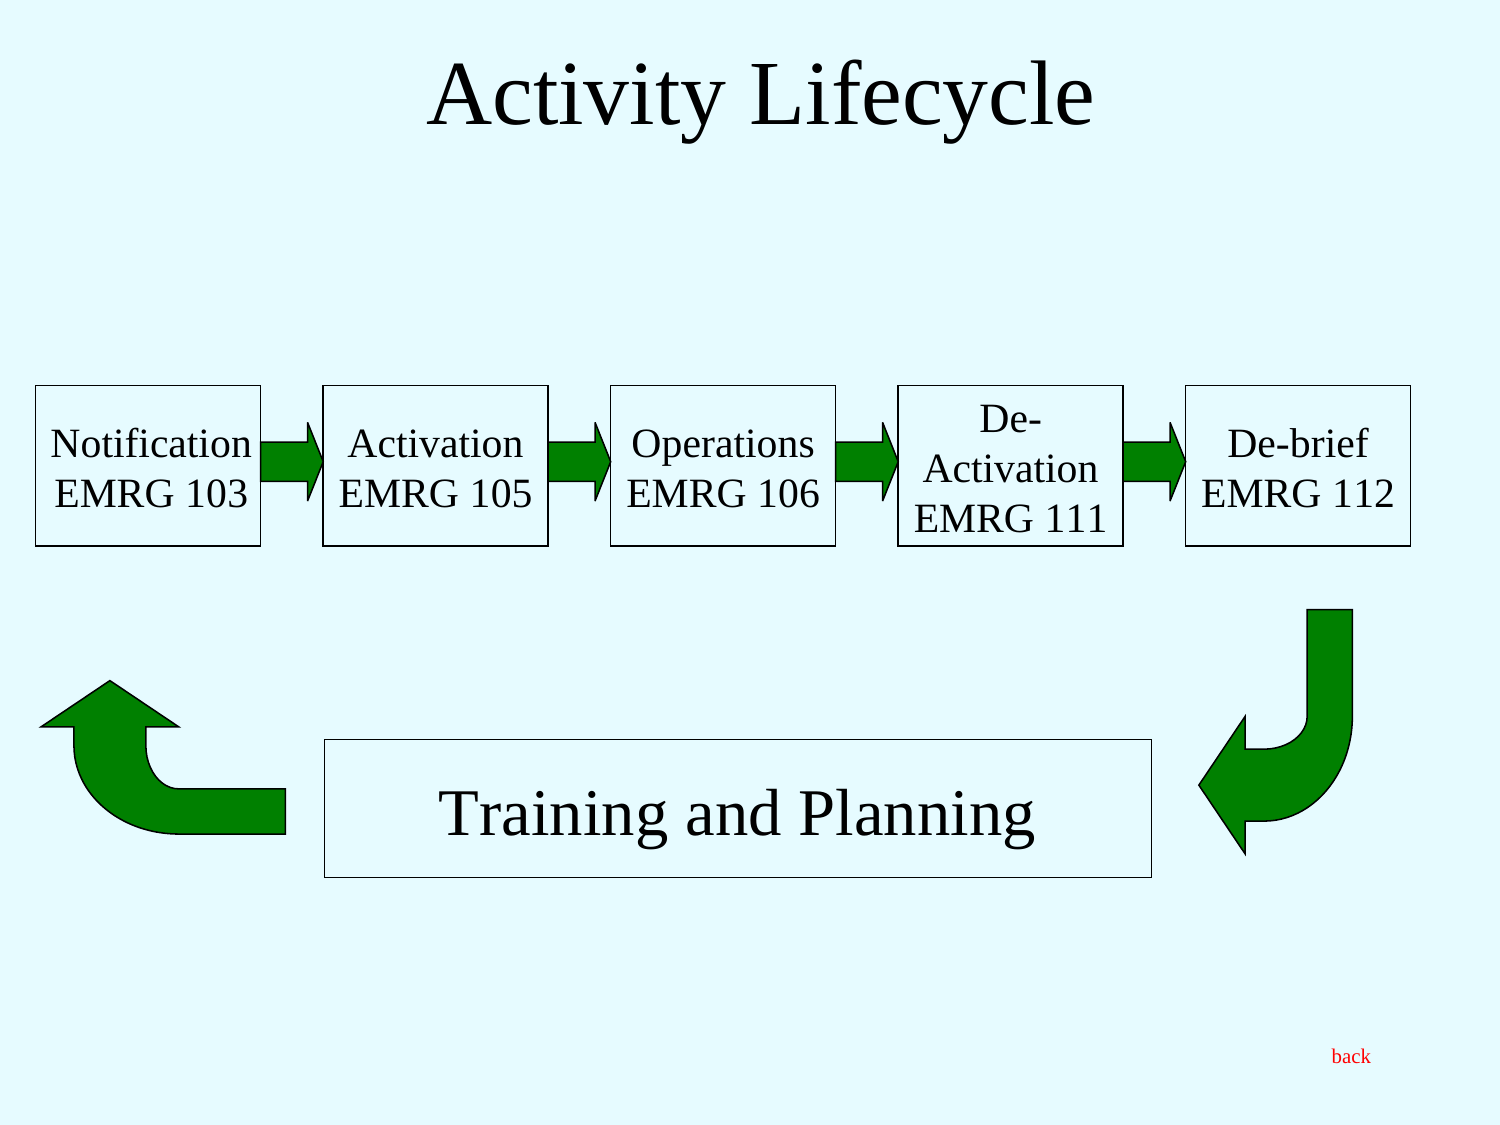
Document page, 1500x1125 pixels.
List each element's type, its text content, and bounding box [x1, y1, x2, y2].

text_box Notification EMRG 103 [35, 385, 261, 546]
text_box [548, 422, 611, 502]
text_box Operations EMRG 106 [610, 385, 836, 546]
text_box Activation EMRG 105 [323, 385, 549, 546]
text_box De-brief EMRG 112 [1185, 385, 1411, 546]
title Activity Lifecycle [123, 0, 1399, 188]
text_box [260, 422, 324, 502]
text_box [41, 680, 286, 835]
text_box [835, 422, 899, 502]
text_box [1198, 609, 1353, 854]
text_box [1123, 422, 1186, 502]
text_box Training and Planning [324, 739, 1152, 878]
text_box De- Activation EMRG 111 [898, 385, 1124, 546]
text_box back [1316, 1034, 1400, 1076]
